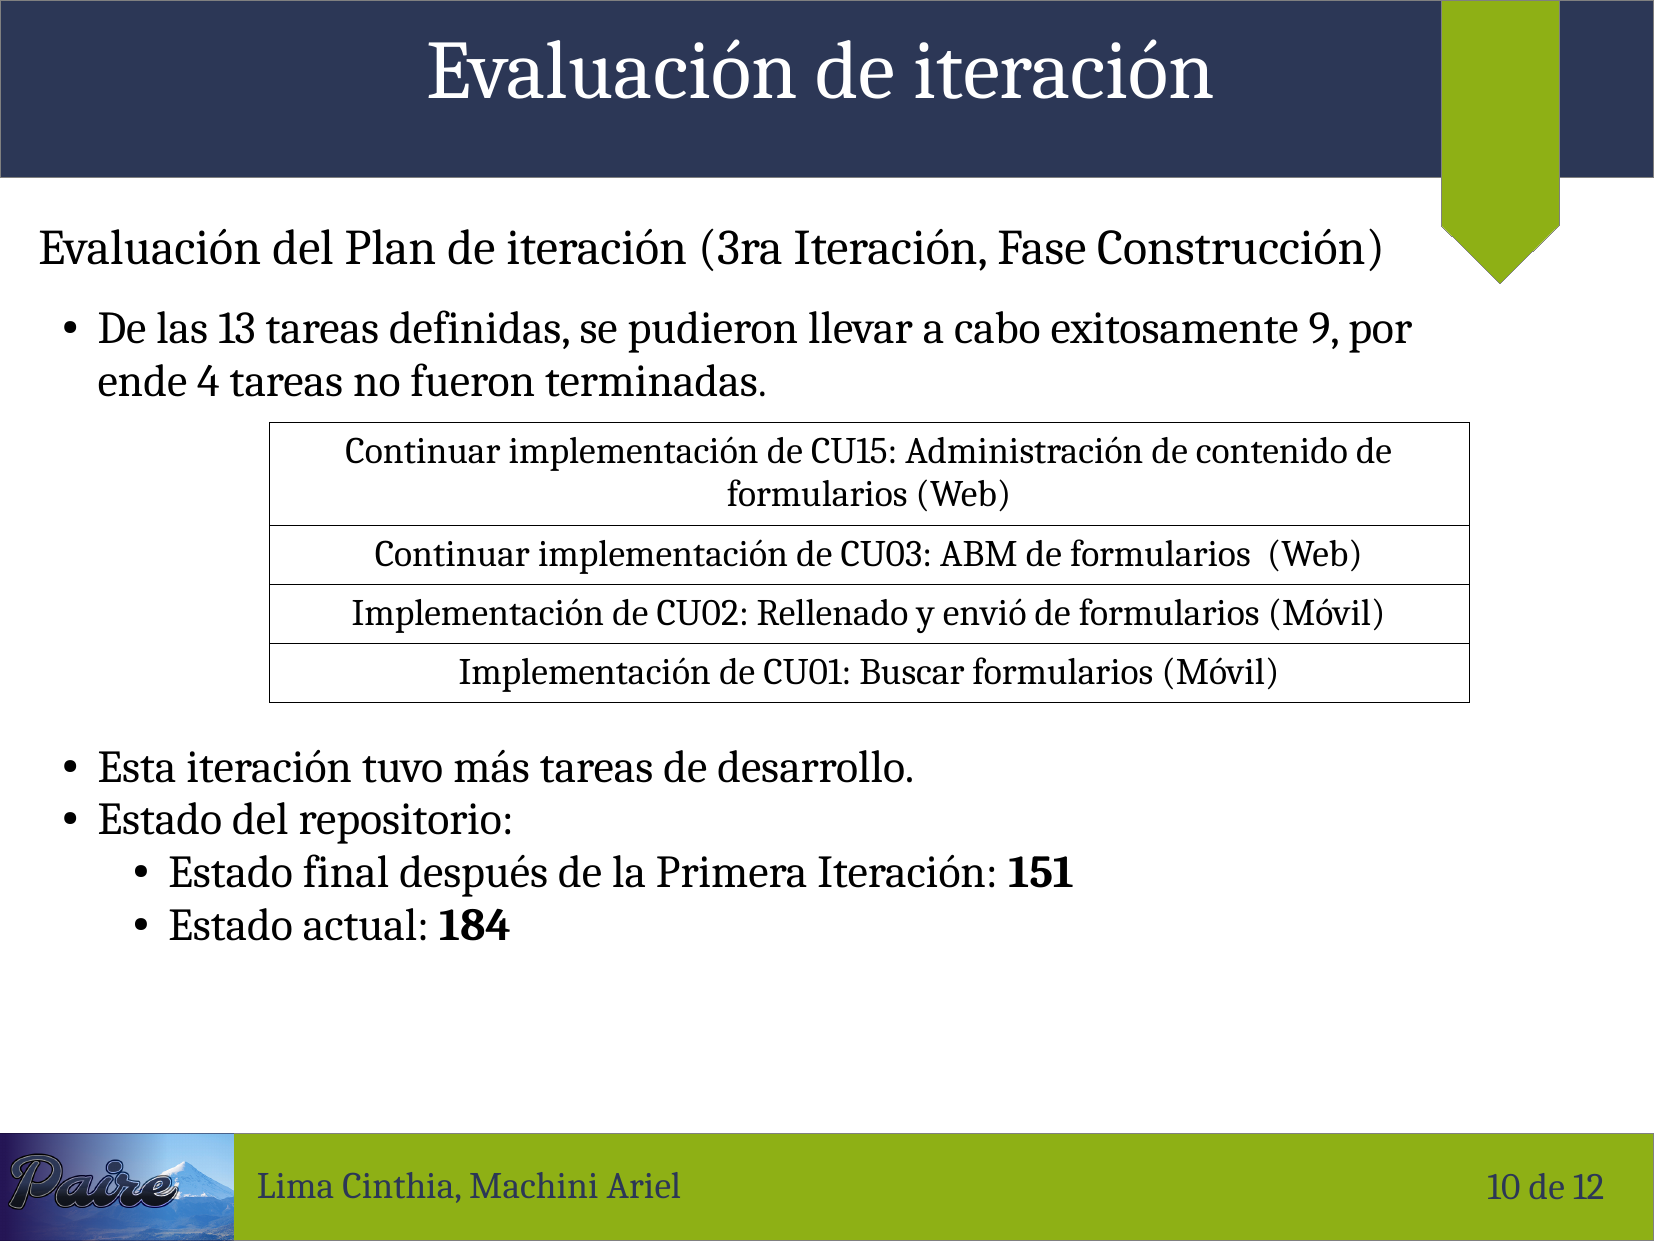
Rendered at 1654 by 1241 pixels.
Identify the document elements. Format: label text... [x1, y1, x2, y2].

text_box Lima Cinthia, Machini Ariel [242, 1157, 715, 1217]
text_box Evaluación de iteración [342, 15, 1300, 130]
table_cell Implementación de CU02: Rellenado y envió de formularios (Móvil) [270, 585, 1469, 643]
text_box Esta iteración tuvo más tareas de desarrollo. Estado del repositorio: Estado final después de la Primera Iteración: 151 Estado actual: 184 [47, 733, 1394, 1011]
table_header Continuar implementación de CU15: Administración de contenido de formularios (Web) [270, 423, 1469, 525]
text_box [234, 1133, 1654, 1241]
picture [0, 1133, 234, 1241]
text_box Evaluación del Plan de iteración (3ra Iteración, Fase Construcción) [23, 212, 1489, 286]
text_box [0, 0, 1654, 284]
text_box <number> de 12 [1464, 1158, 1654, 1241]
text_box De las 13 tareas definidas, se pudieron llevar a cabo exitosamente 9, por ende 4 tareas no fueron terminadas. [47, 295, 1512, 466]
table_cell Continuar implementación de CU03: ABM de formularios (Web) [270, 526, 1469, 584]
table_cell Implementación de CU01: Buscar formularios (Móvil) [270, 644, 1469, 702]
